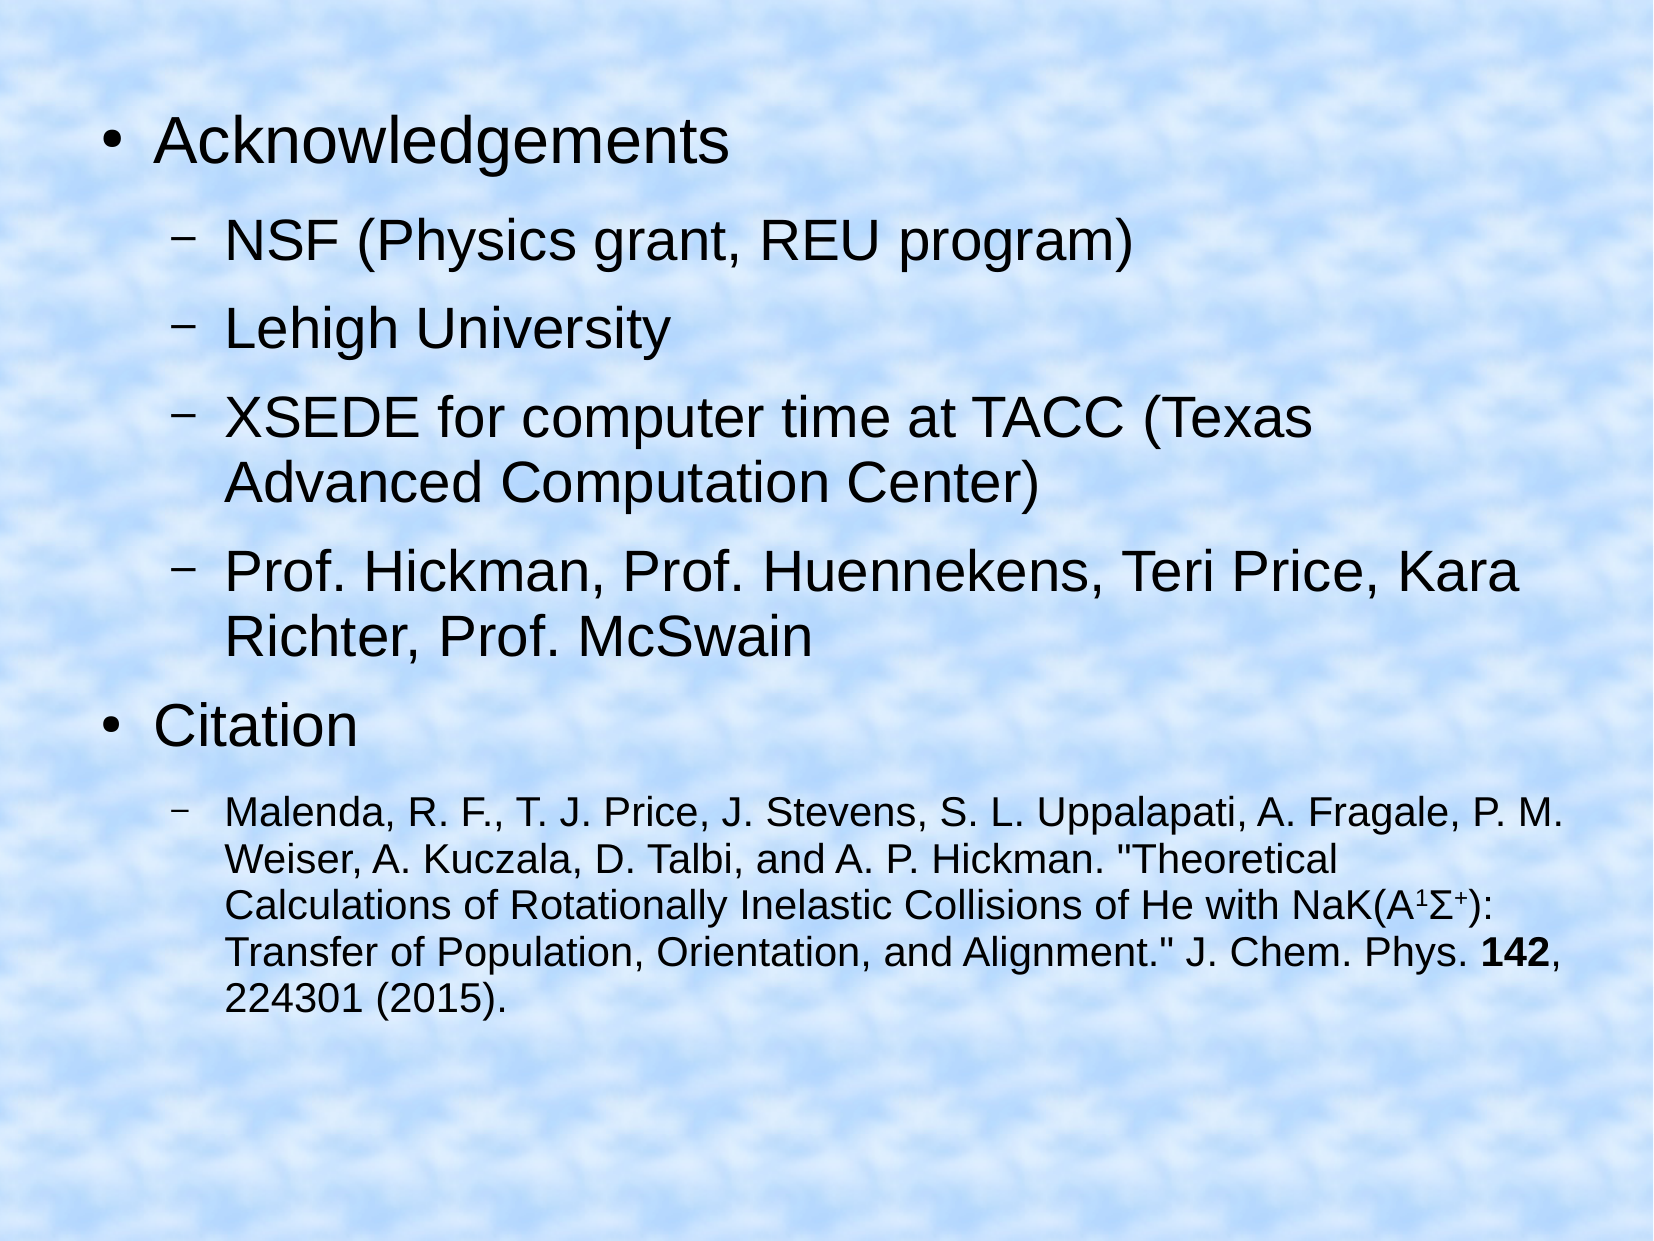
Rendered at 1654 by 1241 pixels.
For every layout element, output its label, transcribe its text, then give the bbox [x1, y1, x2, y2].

list Acknowledgements NSF (Physics grant, REU program) Lehigh University XSEDE for computer time at TACC (Texas Advanced Computation Center) Prof. Hickman, Prof. Huennekens, Teri Price, Kara Richter, Prof. McSwain Citation Malenda, R. F., T. J. Price, J. Stevens, S. L. Uppalapati, A. Fragale, P. M. Weiser, A. Kuczala, D. Talbi, and A. P. Hickman. "Theoretical Calculations of Rotationally Inelastic Collisions of He with NaK(A1Σ+): Transfer of Population, Orientation, and Alignment." J. Chem. Phys. 142, 224301 (2015). [82, 102, 1571, 1138]
picture [0, 0, 1654, 1241]
